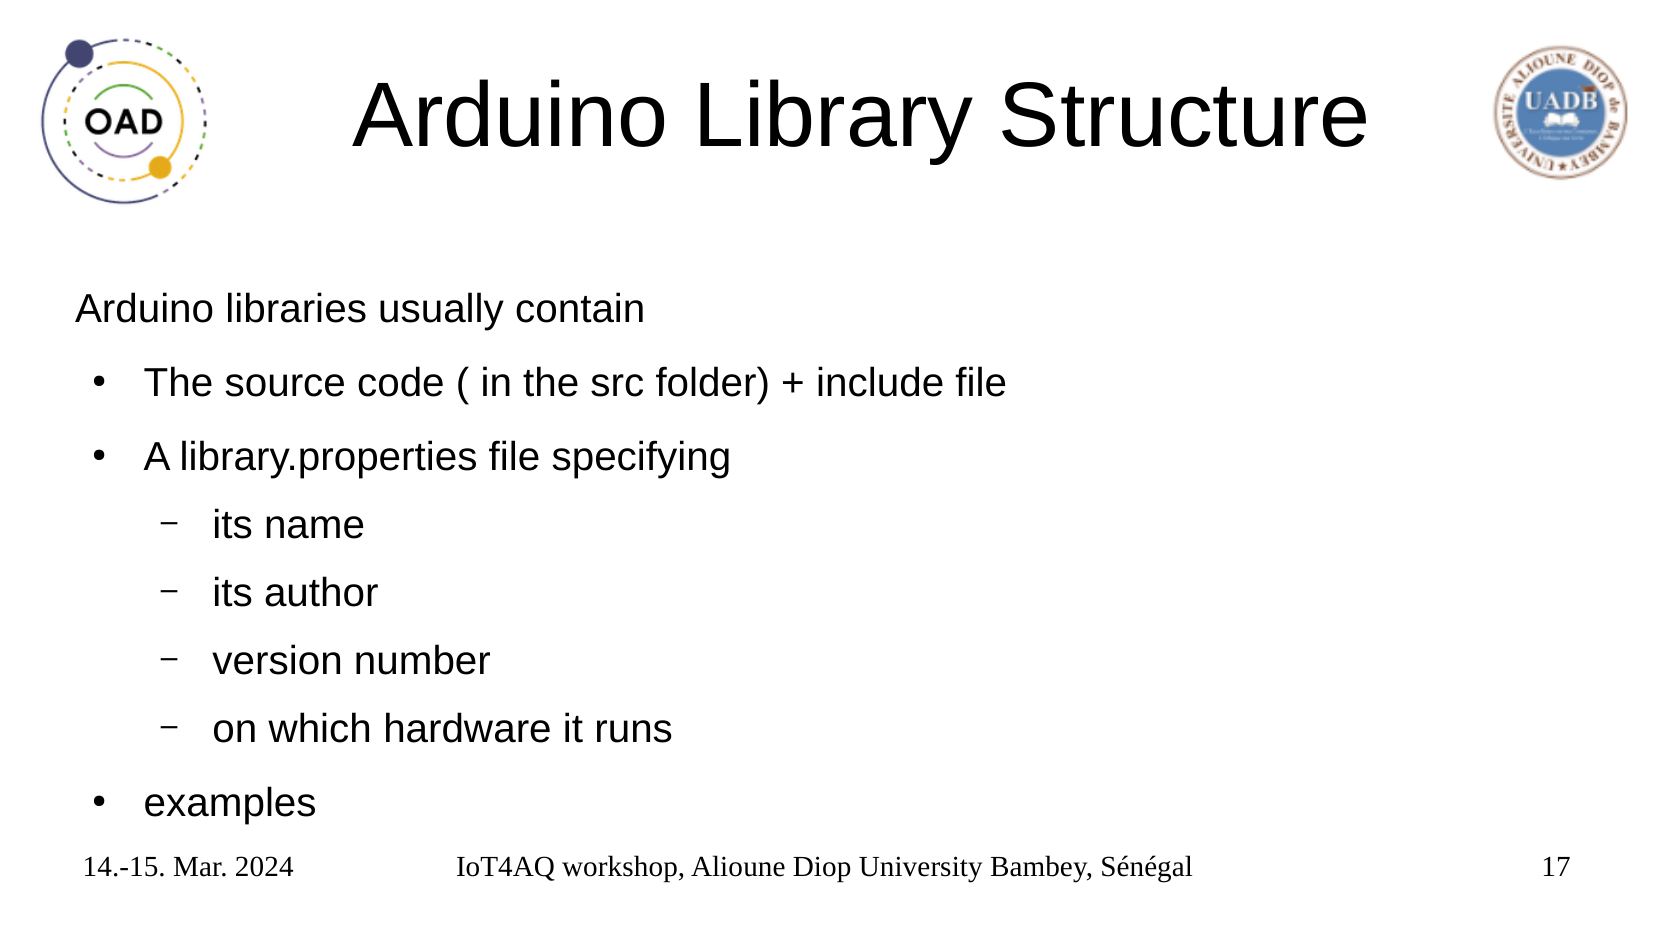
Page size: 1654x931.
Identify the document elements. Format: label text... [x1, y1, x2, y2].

picture [0, 24, 242, 225]
title Arduino Library Structure [278, 37, 1446, 193]
list Arduino libraries usually contain The source code ( in the src folder) + include file A library.properties file specifying its name its author version number on which hardware it runs examples [75, 285, 1564, 826]
picture [1482, 37, 1641, 188]
